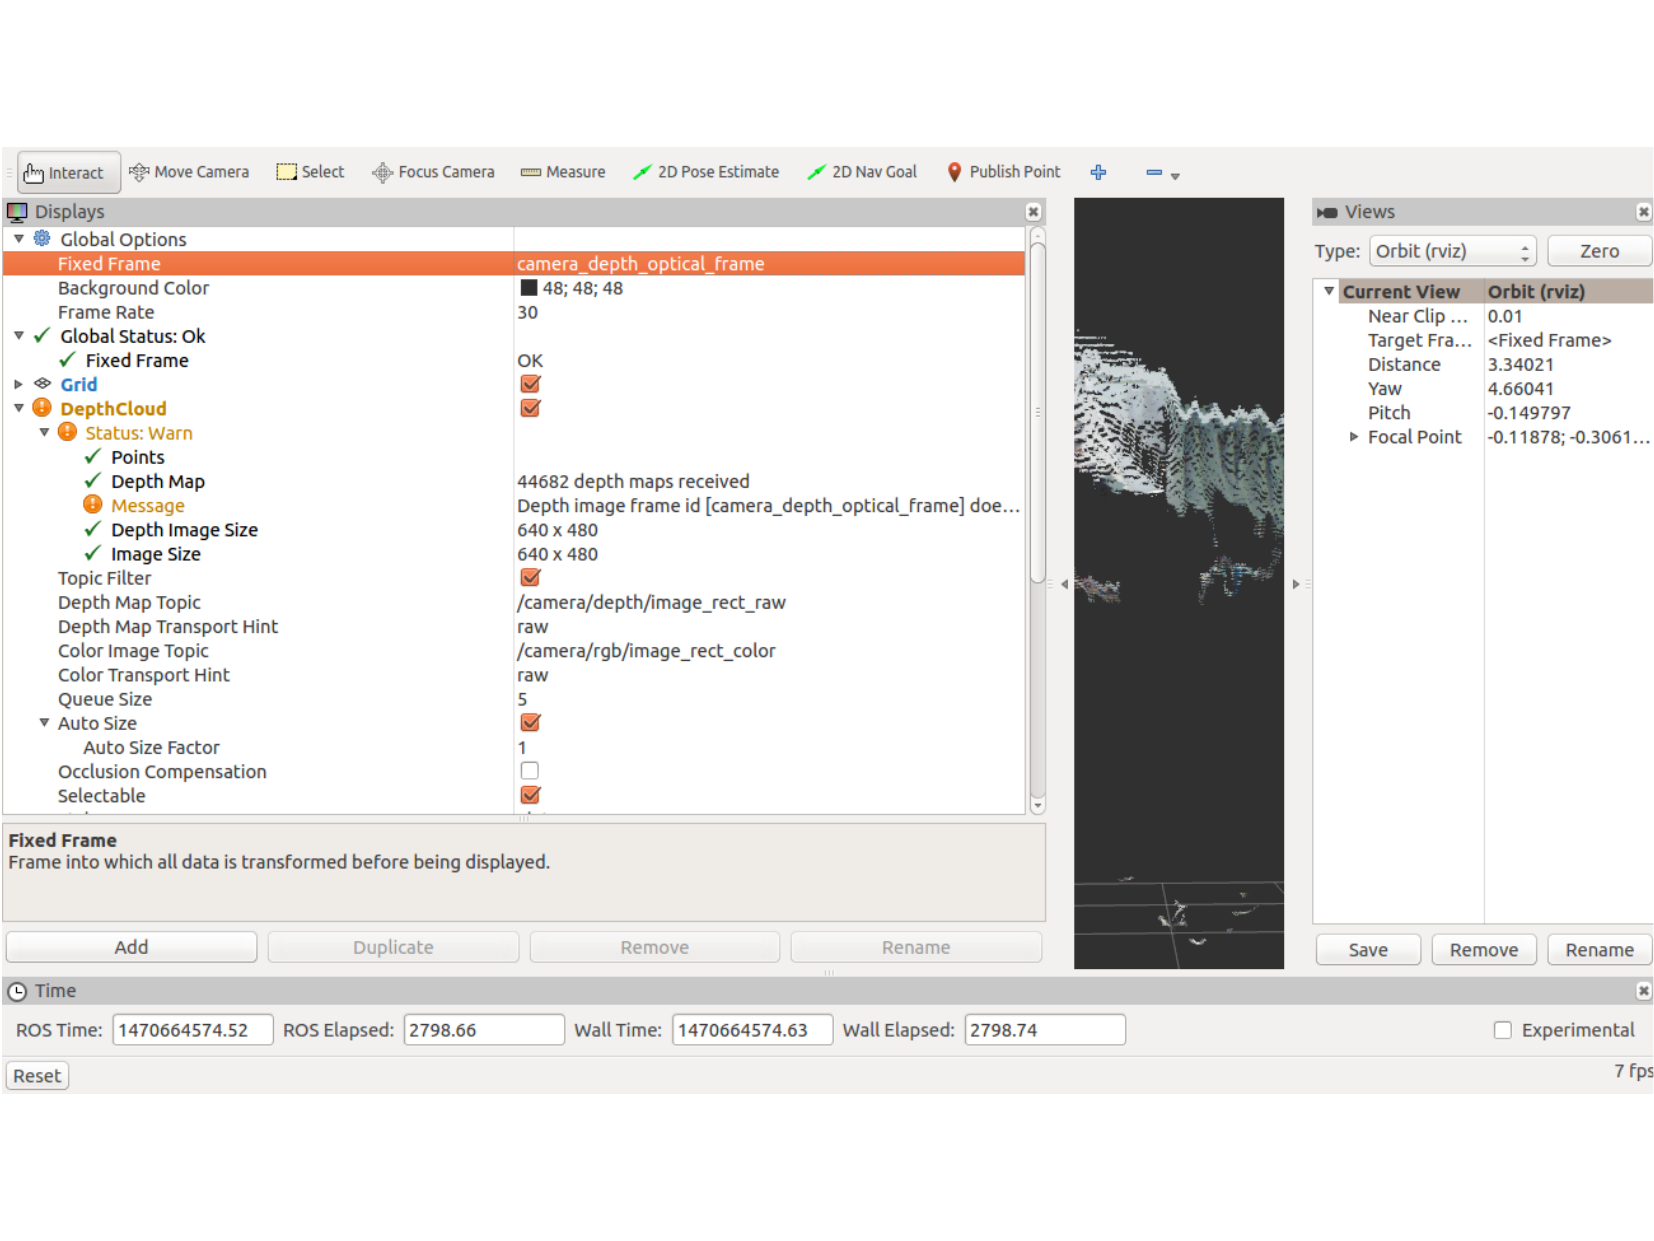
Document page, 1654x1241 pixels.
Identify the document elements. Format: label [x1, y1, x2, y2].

picture [2, 147, 1654, 1094]
